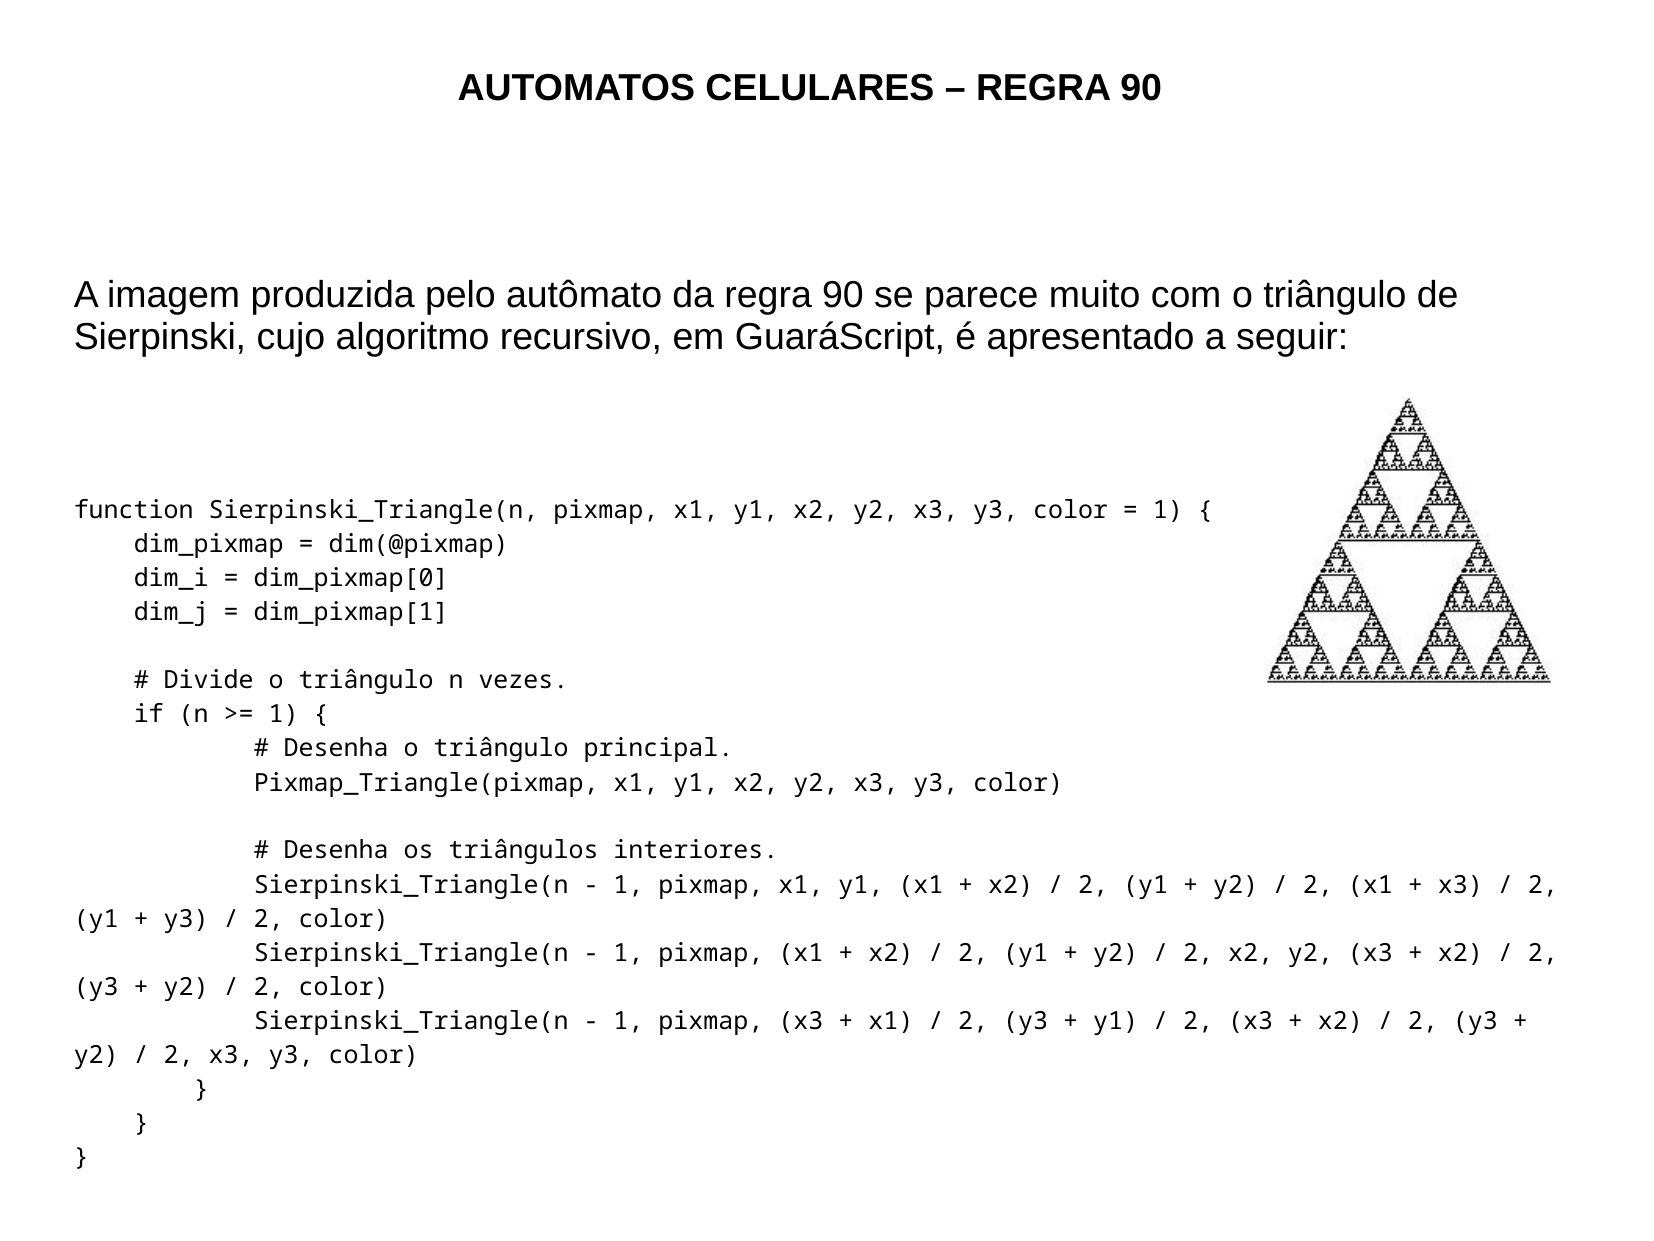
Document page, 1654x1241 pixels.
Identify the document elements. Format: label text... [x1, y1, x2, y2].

text_box AUTOMATOS CELULARES – REGRA 90 [442, 59, 1211, 116]
picture [1252, 383, 1565, 697]
text_box A imagem produzida pelo autômato da regra 90 se parece muito com o triângulo de Sierpinski, cujo algoritmo recursivo, em GuaráScript, é apresentado a seguir: function Sierpinski_Triangle(n, pixmap, x1, y1, x2, y2, x3, y3, color = 1) { dim_pixmap = dim(@pixmap) dim_i = dim_pixmap[0] dim_j = dim_pixmap[1] # Divide o triângulo n vezes. if (n >= 1) { # Desenha o triângulo principal. Pixmap_Triangle(pixmap, x1, y1, x2, y2, x3, y3, color) # Desenha os triângulos interiores. Sierpinski_Triangle(n - 1, pixmap, x1, y1, (x1 + x2) / 2, (y1 + y2) / 2, (x1 + x3) / 2, (y1 + y3) / 2, color) Sierpinski_Triangle(n - 1, pixmap, (x1 + x2) / 2, (y1 + y2) / 2, x2, y2, (x3 + x2) / 2, (y3 + y2) / 2, color) Sierpinski_Triangle(n - 1, pixmap, (x3 + x1) / 2, (y3 + y1) / 2, (x3 + x2) / 2, (y3 + y2) / 2, x3, y3, color) } } } [59, 265, 1595, 1101]
